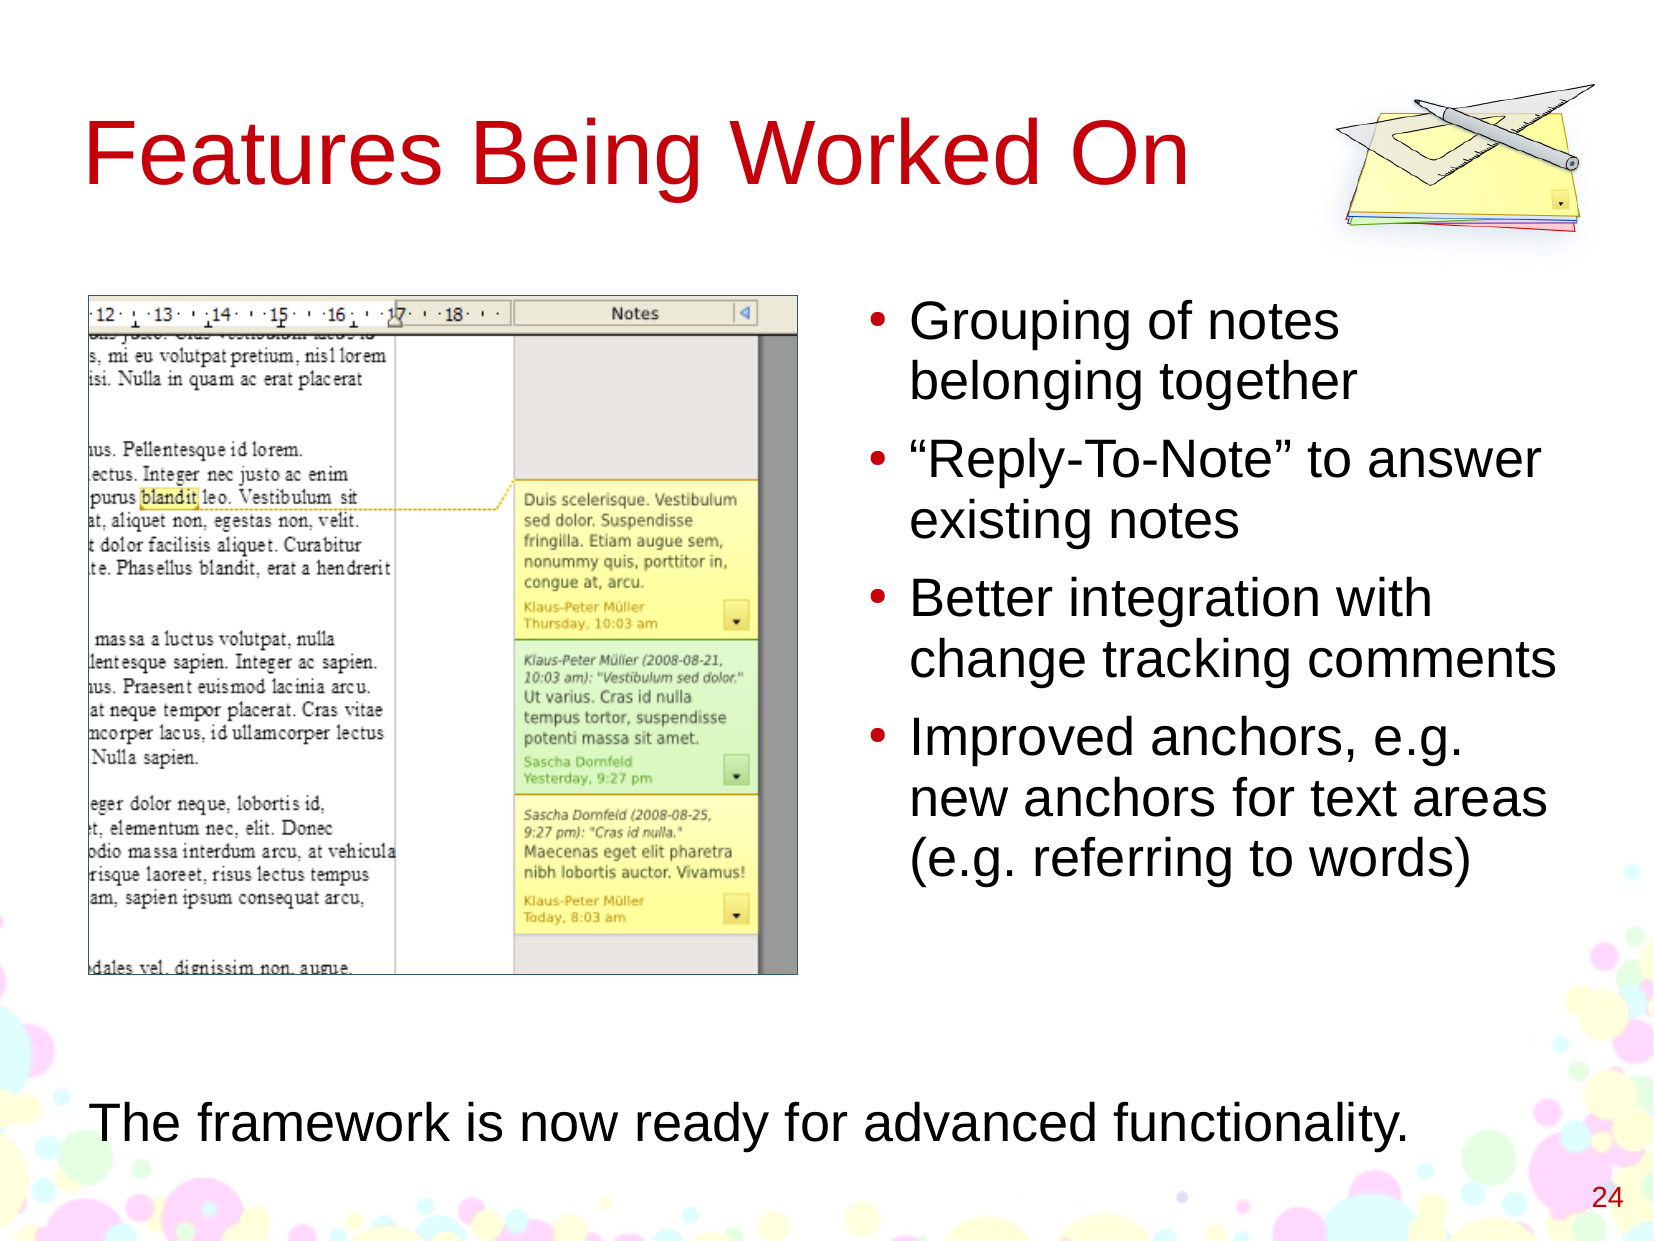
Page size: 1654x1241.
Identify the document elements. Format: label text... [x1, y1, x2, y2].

list [88, 290, 815, 1092]
list Grouping of notes belonging together “Reply-To-Note” to answer existing notes Better integration with change tracking comments Improved anchors, e.g. new anchors for text areas (e.g. referring to words) [856, 290, 1578, 975]
picture [89, 296, 797, 974]
title Features Being Worked On [82, 49, 1258, 257]
picture [1314, 40, 1595, 278]
list The framework is now ready for advanced functionality. [88, 1092, 1578, 1182]
